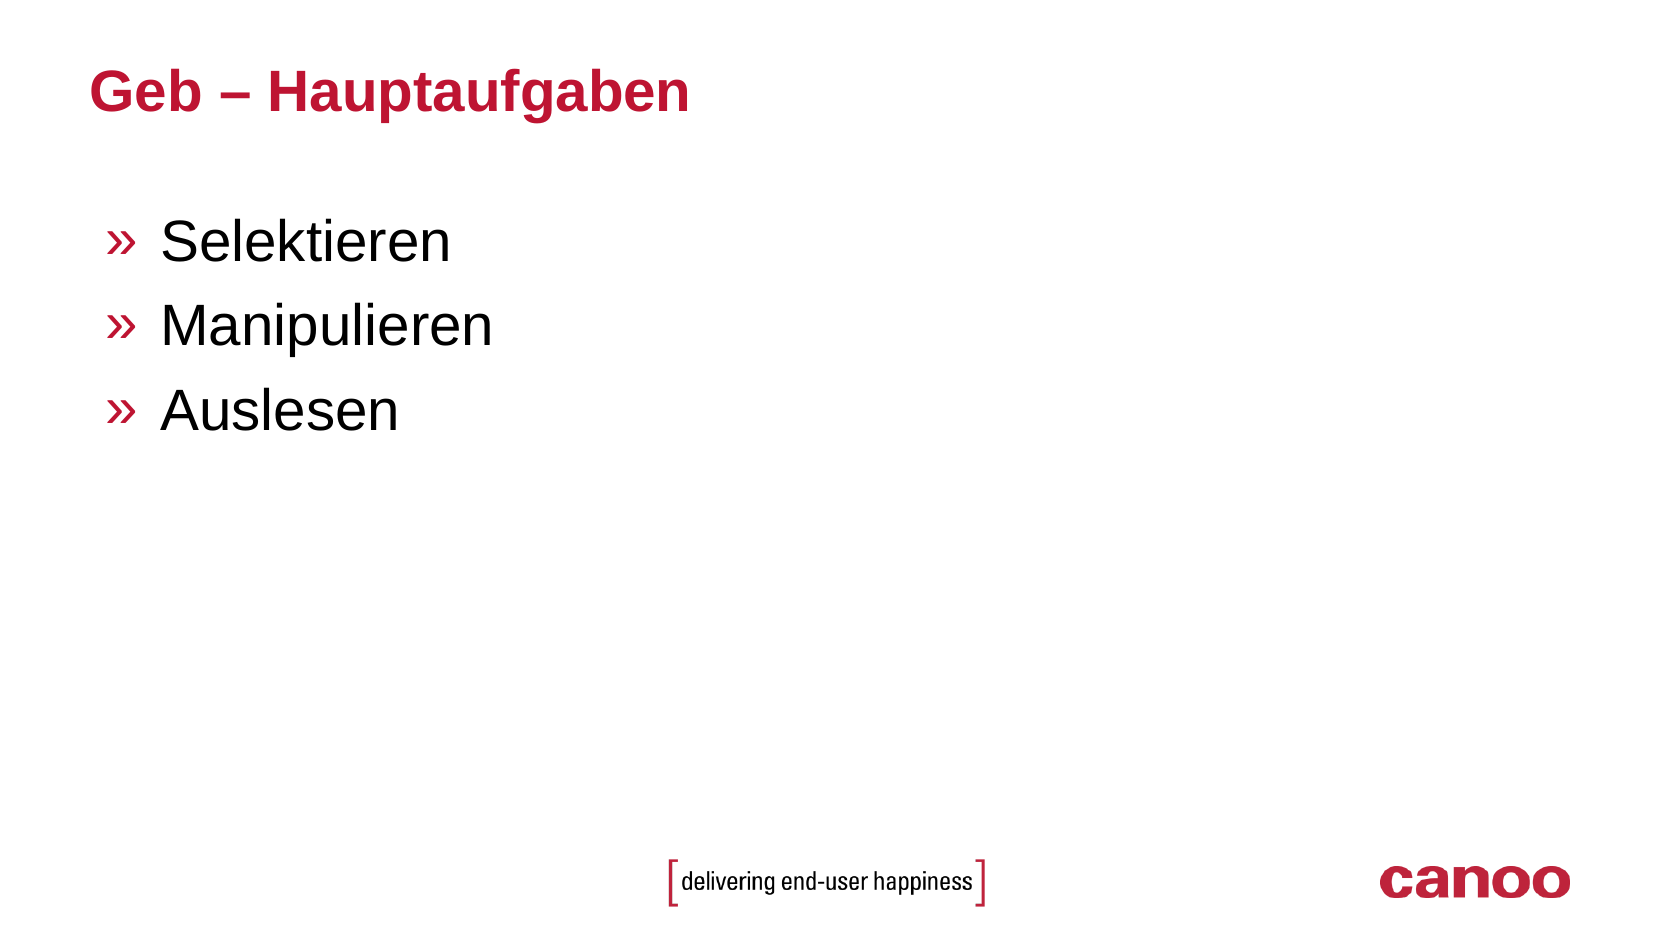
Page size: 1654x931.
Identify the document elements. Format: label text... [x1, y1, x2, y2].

picture [662, 855, 991, 910]
picture [1380, 866, 1570, 898]
title Geb – Hauptaufgaben [75, 45, 1591, 136]
list Selektieren Manipulieren Auslesen [90, 195, 1456, 616]
